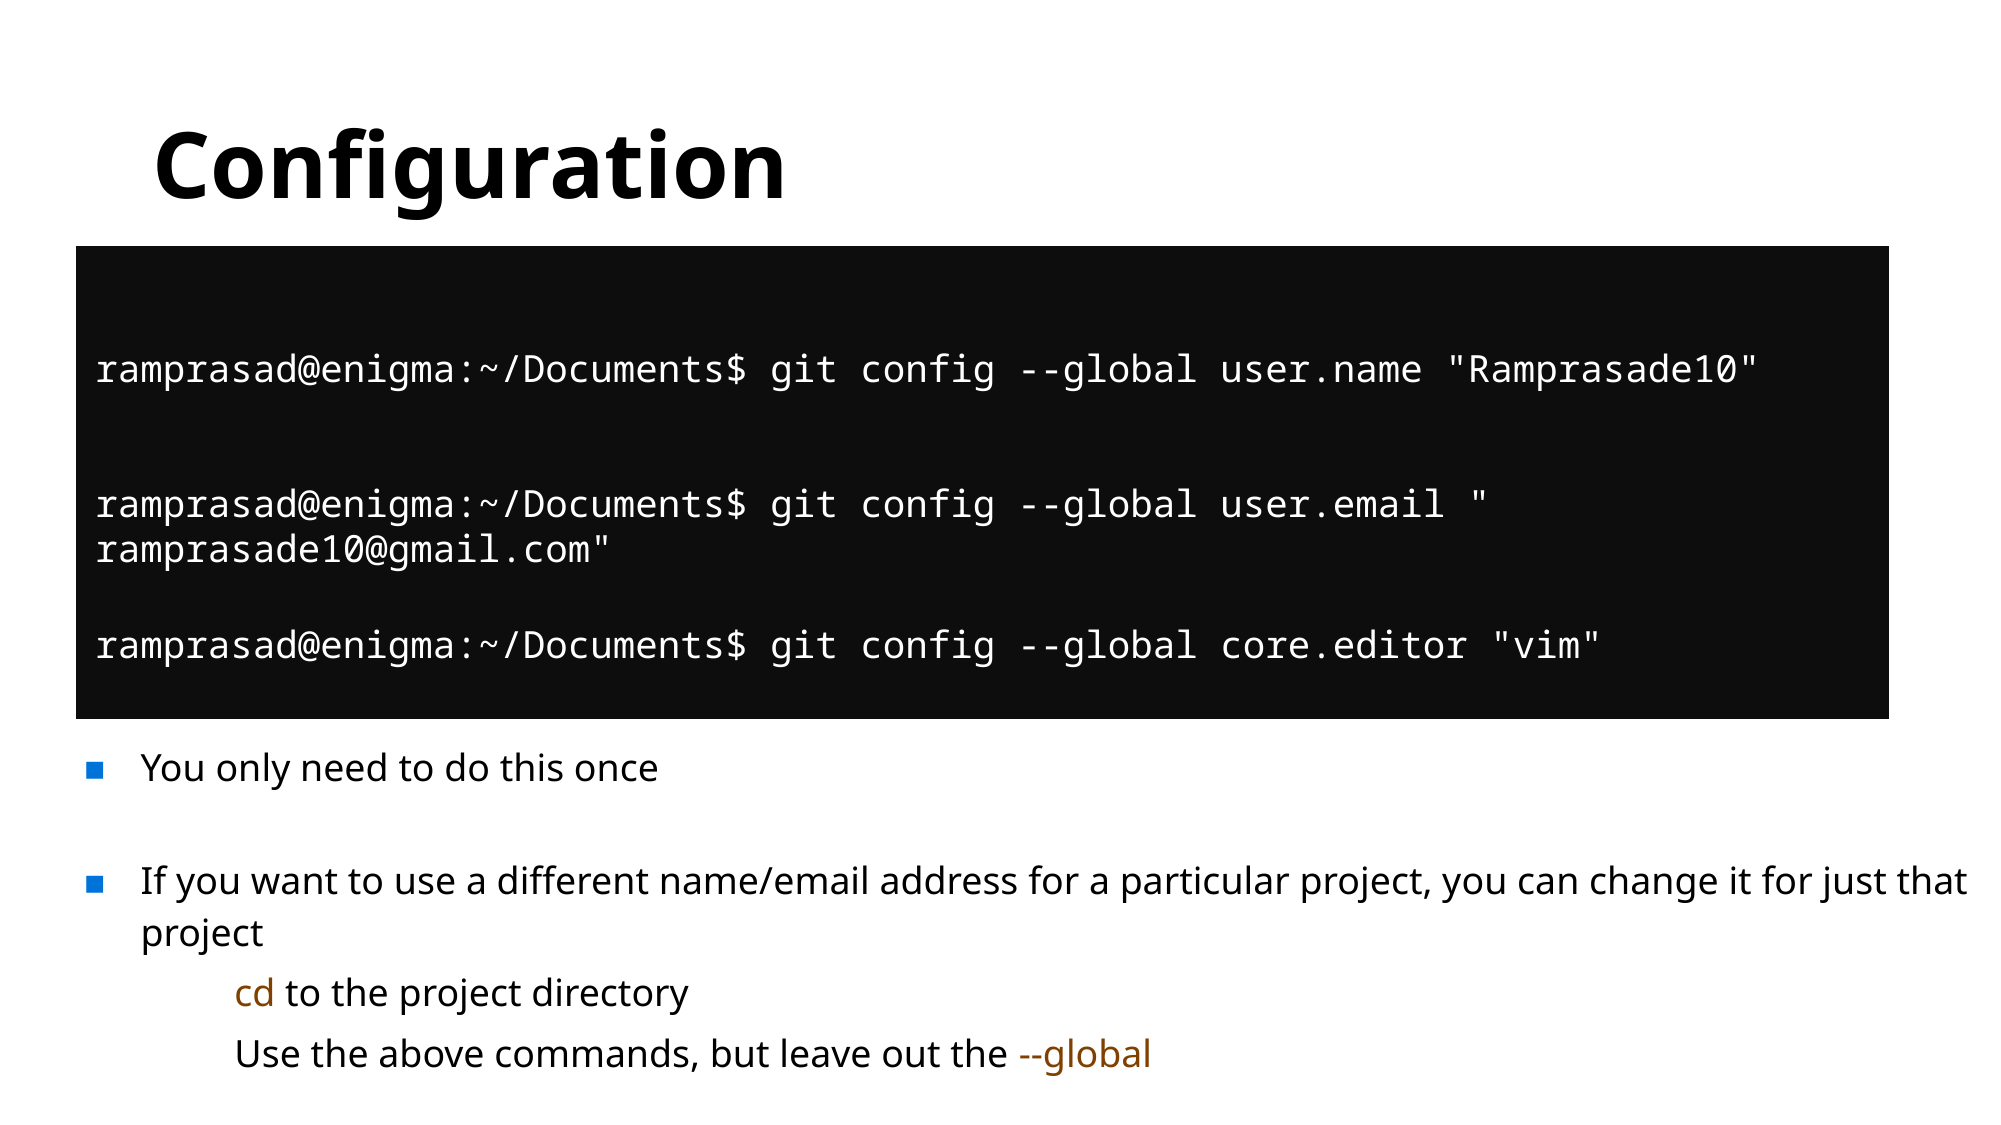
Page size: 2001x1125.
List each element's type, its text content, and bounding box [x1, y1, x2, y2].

text_box ramprasad@enigma:~/Documents$ git config --global user.name "Ramprasade10" ramprasad@enigma:~/Documents$ git config --global user.email "ramprasade10@gmail.com" ramprasad@enigma:~/Documents$ git config --global core.editor "vim" [80, 338, 1816, 733]
title Configuration [137, 59, 1863, 245]
text_box [75, 245, 1891, 721]
text_box You only need to do this once If you want to use a different name/email address for a particular project, you can change it for just that project cd to the project directory Use the above commands, but leave out the --global [69, 733, 2000, 1125]
